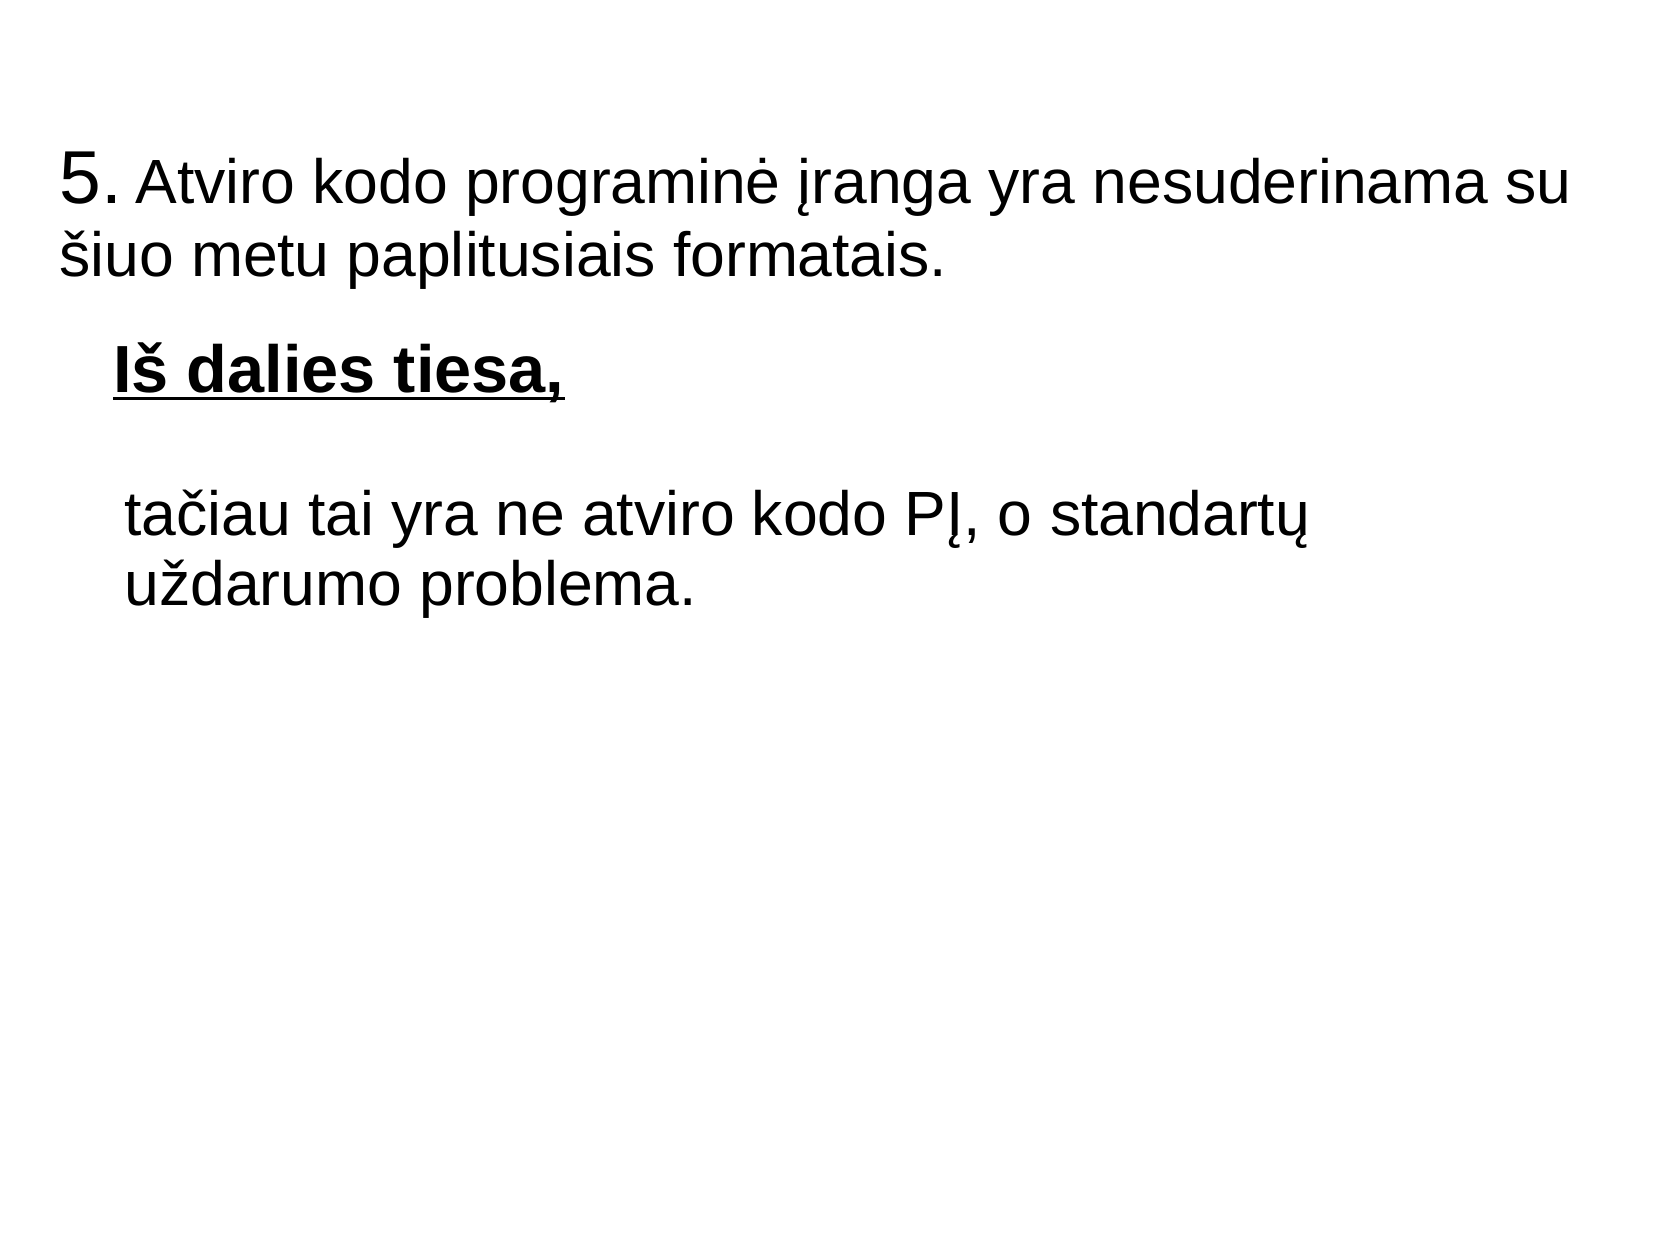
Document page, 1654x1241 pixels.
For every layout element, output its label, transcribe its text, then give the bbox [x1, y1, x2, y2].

text_box Iš dalies tiesa, [98, 324, 617, 441]
text_box tačiau tai yra ne atviro kodo PĮ, o standartų uždarumo problema. [109, 471, 1557, 637]
text_box 5. Atviro kodo programinė įranga yra nesuderinama su šiuo metu paplitusiais formatais. [44, 128, 1633, 297]
